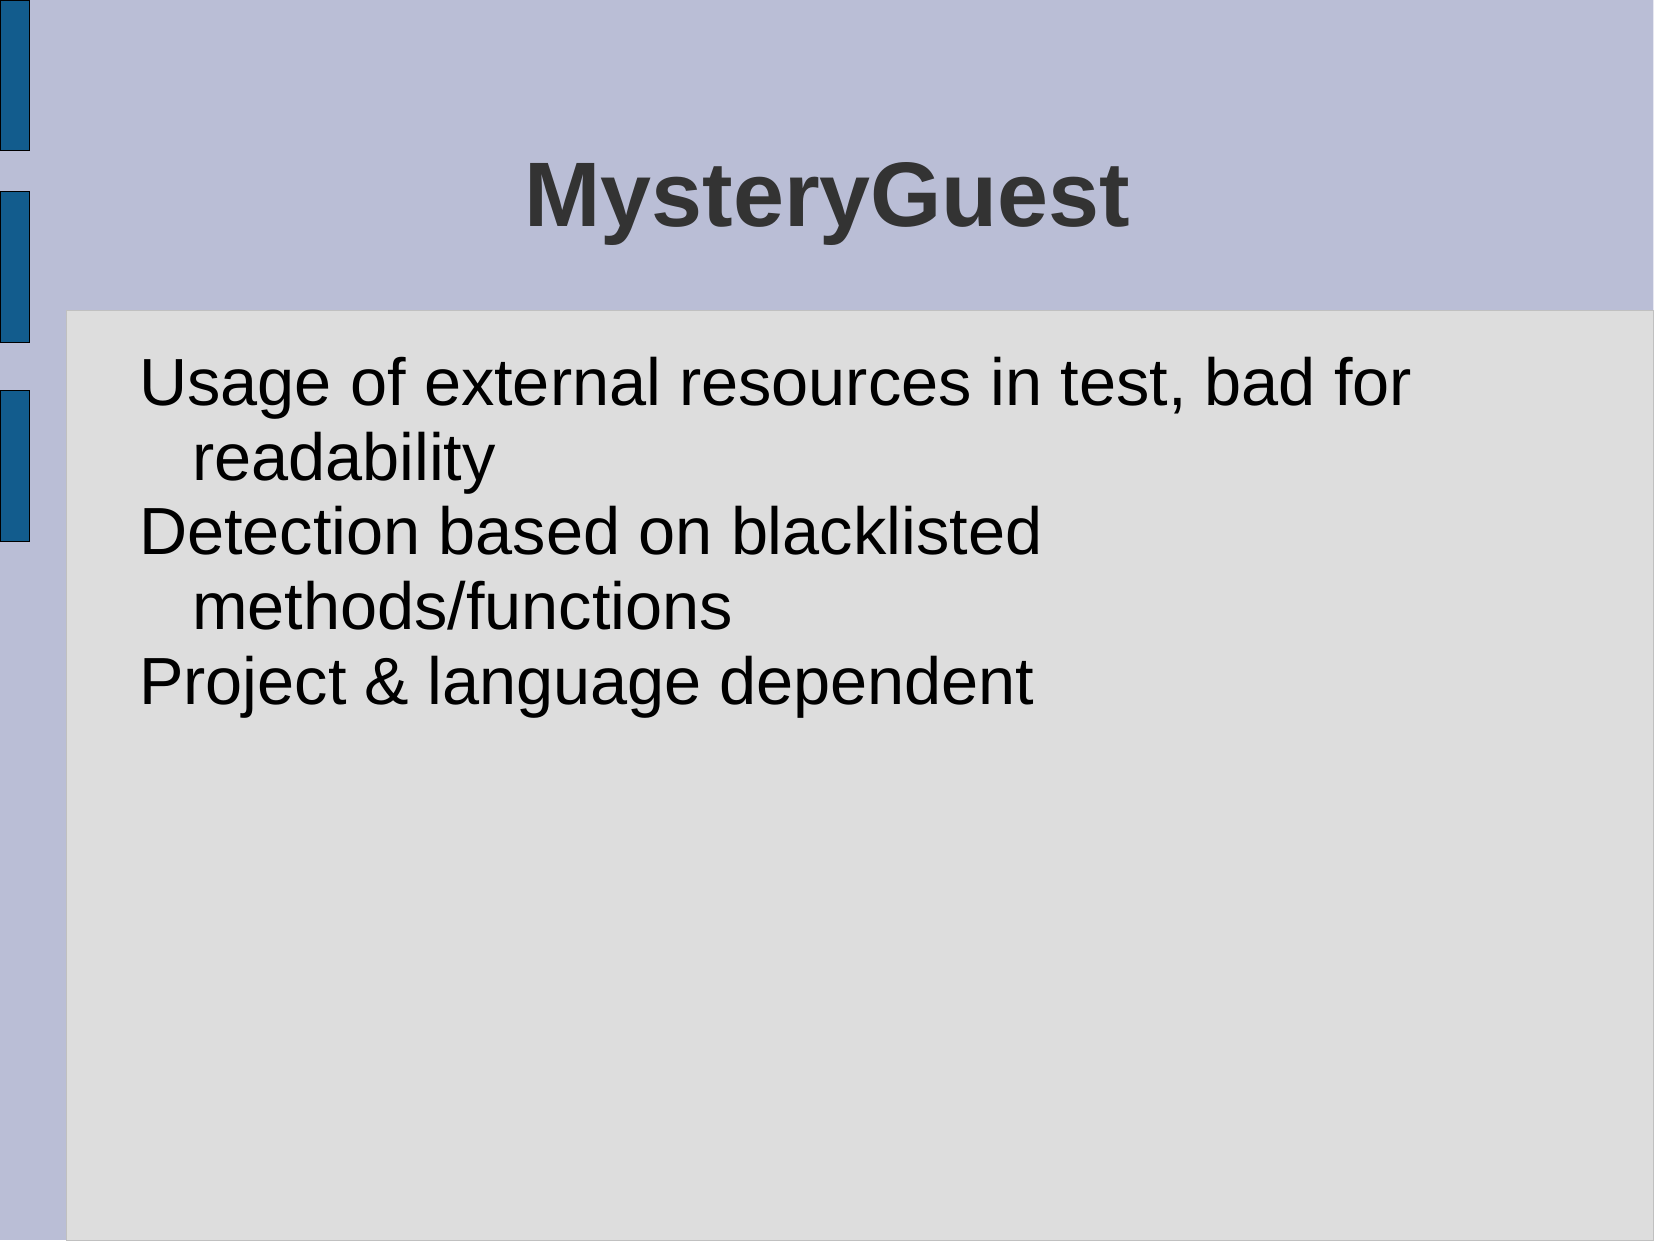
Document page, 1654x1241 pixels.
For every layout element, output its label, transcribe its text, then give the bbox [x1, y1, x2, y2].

title MysteryGuest [121, 98, 1534, 291]
list Usage of external resources in test, bad for readability Detection based on blacklisted methods/functions Project & language dependent [121, 344, 1534, 1112]
